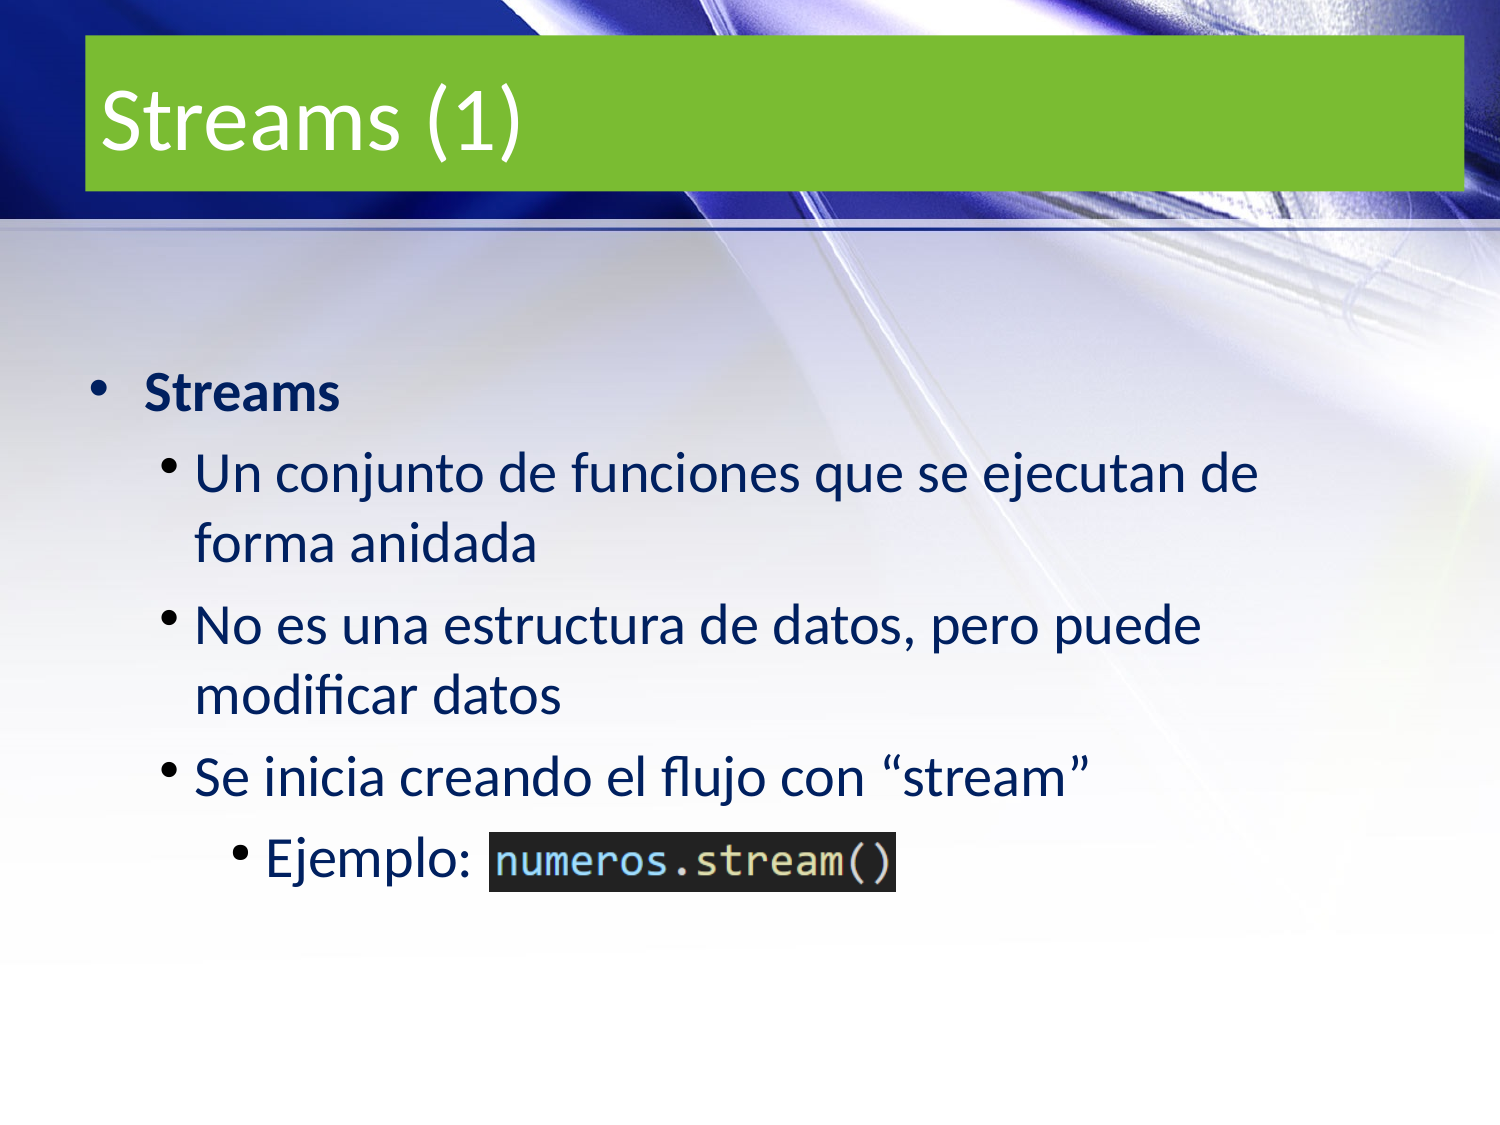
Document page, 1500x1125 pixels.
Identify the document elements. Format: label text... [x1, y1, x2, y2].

text_box Streams Un conjunto de funciones que se ejecutan de forma anidada No es una estructura de datos, pero puede modificar datos Se inicia creando el flujo con “stream” Ejemplo: [73, 345, 1424, 989]
picture [0, 0, 1500, 1125]
text_box Streams (1) [85, 35, 1465, 192]
